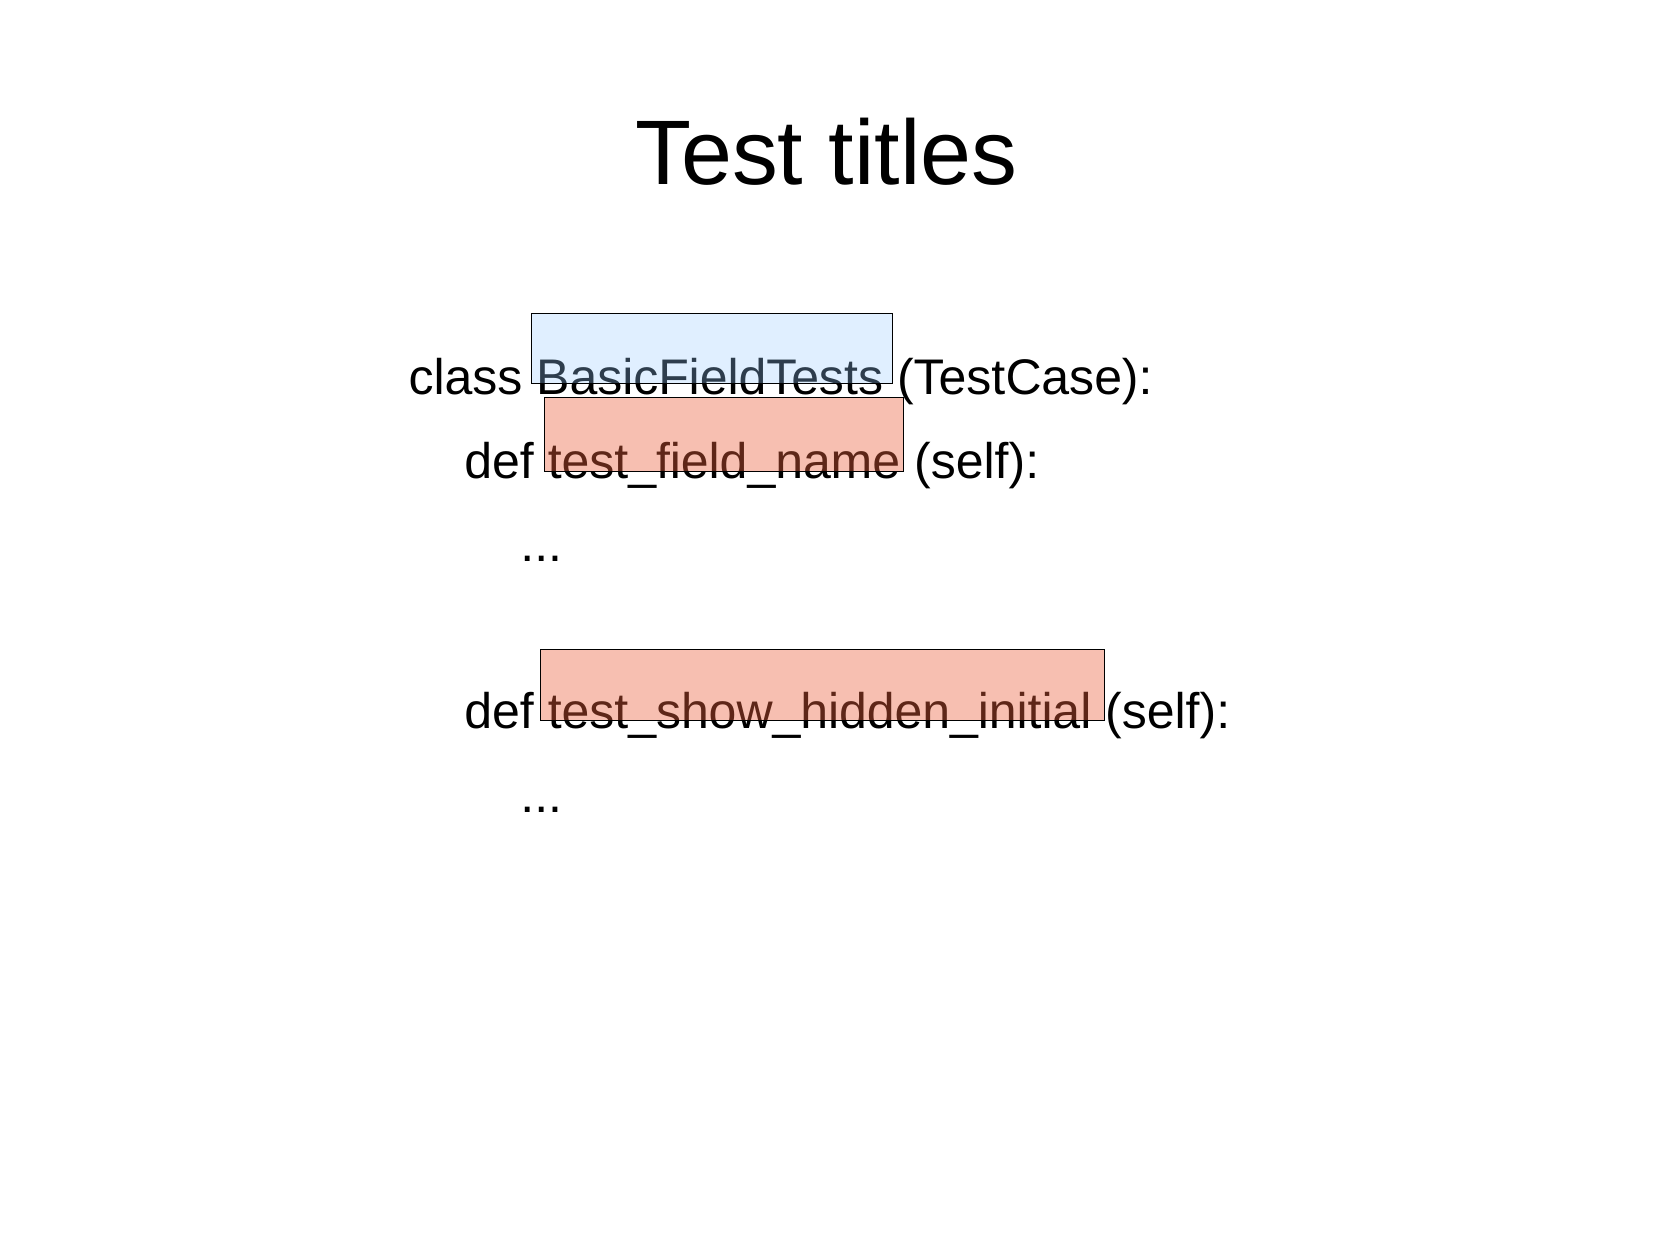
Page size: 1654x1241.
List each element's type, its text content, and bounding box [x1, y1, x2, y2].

text_box [544, 397, 904, 472]
text_box class BasicFieldTests (TestCase): def test_field_name (self): ... def test_show_hidden_initial (self): ... [393, 313, 1247, 927]
title Test titles [82, 49, 1571, 257]
text_box [540, 649, 1105, 721]
text_box [531, 313, 893, 384]
